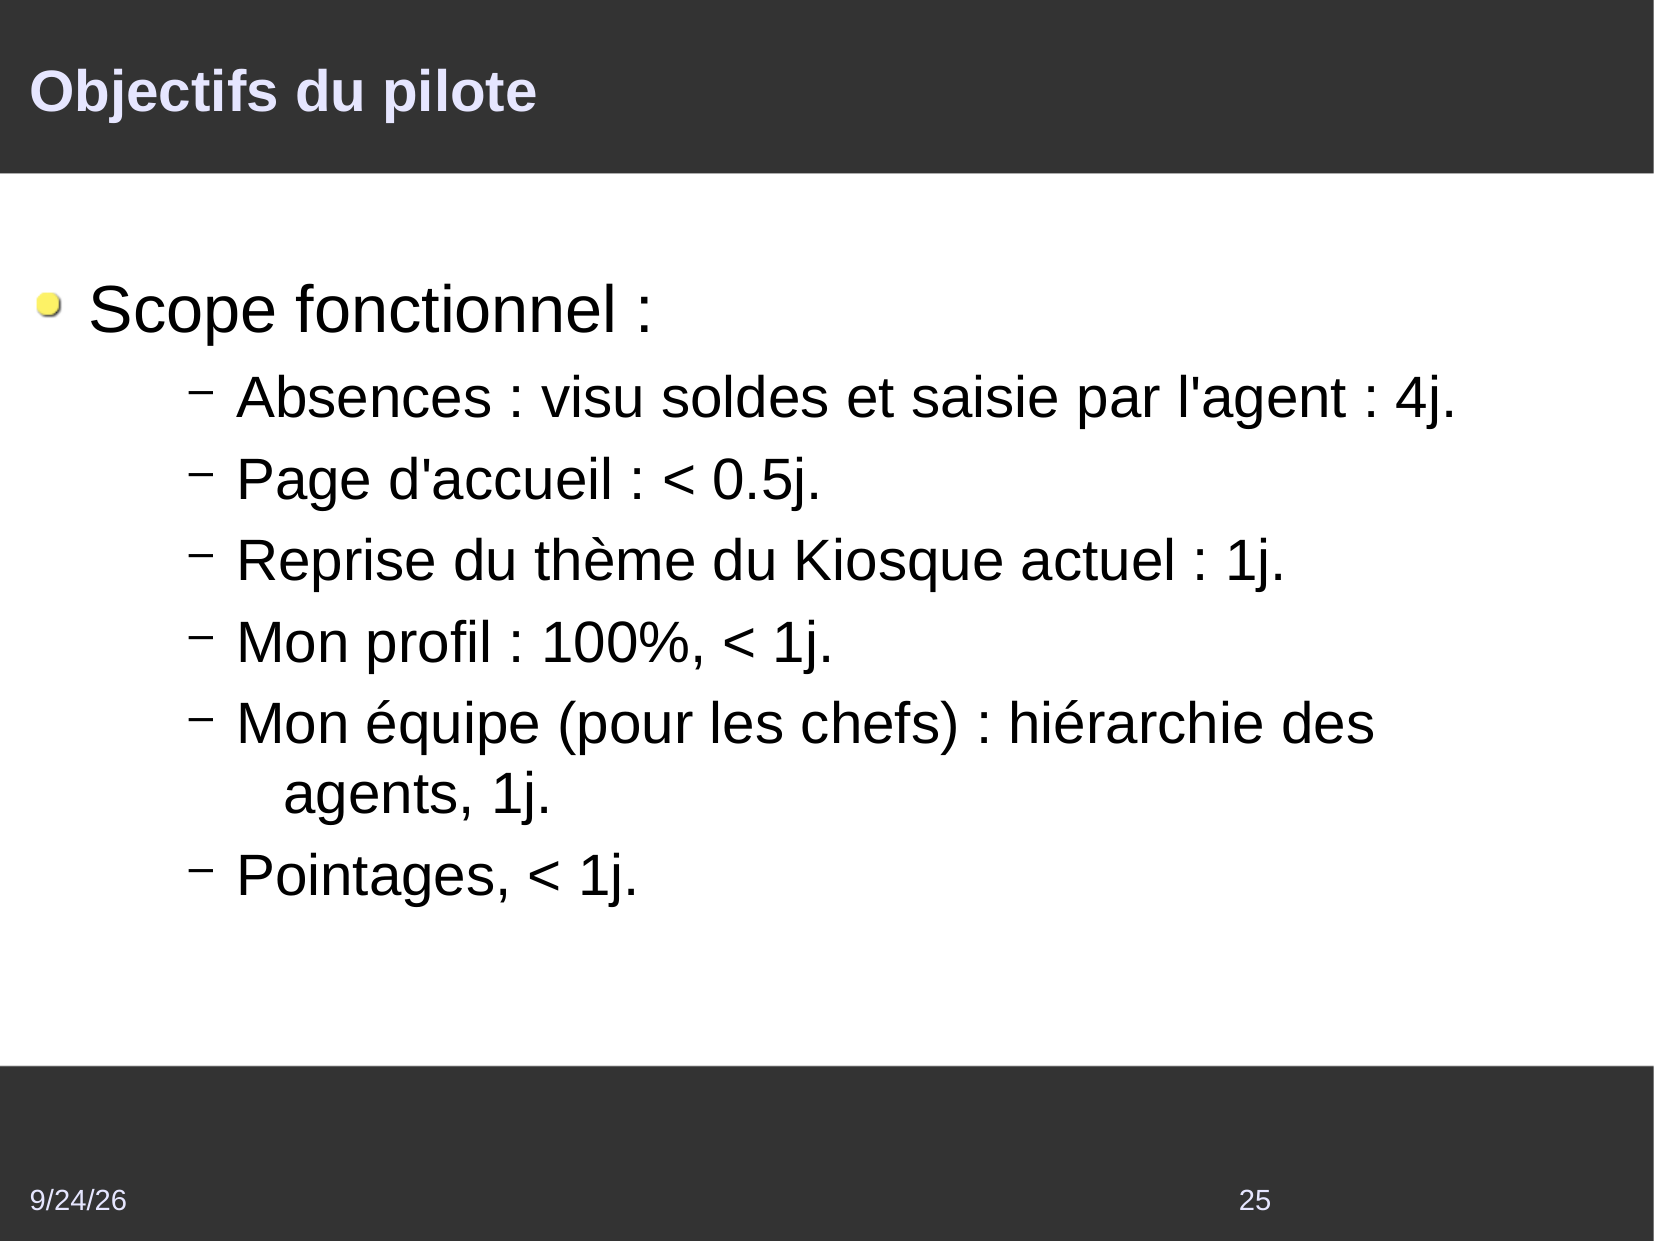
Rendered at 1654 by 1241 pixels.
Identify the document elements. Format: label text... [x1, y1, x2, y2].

text_box [29, 1181, 566, 1241]
list Scope fonctionnel : Absences : visu soldes et saisie par l'agent : 4j. Page d'accueil : < 0.5j. Reprise du thème du Kiosque actuel : 1j. Mon profil : 100%, < 1j. Mon équipe (pour les chefs) : hiérarchie des agents, 1j. Pointages, < 1j. [0, 265, 1477, 869]
title Objectifs du pilote [29, 0, 1506, 178]
text_box [1238, 1181, 1625, 1241]
